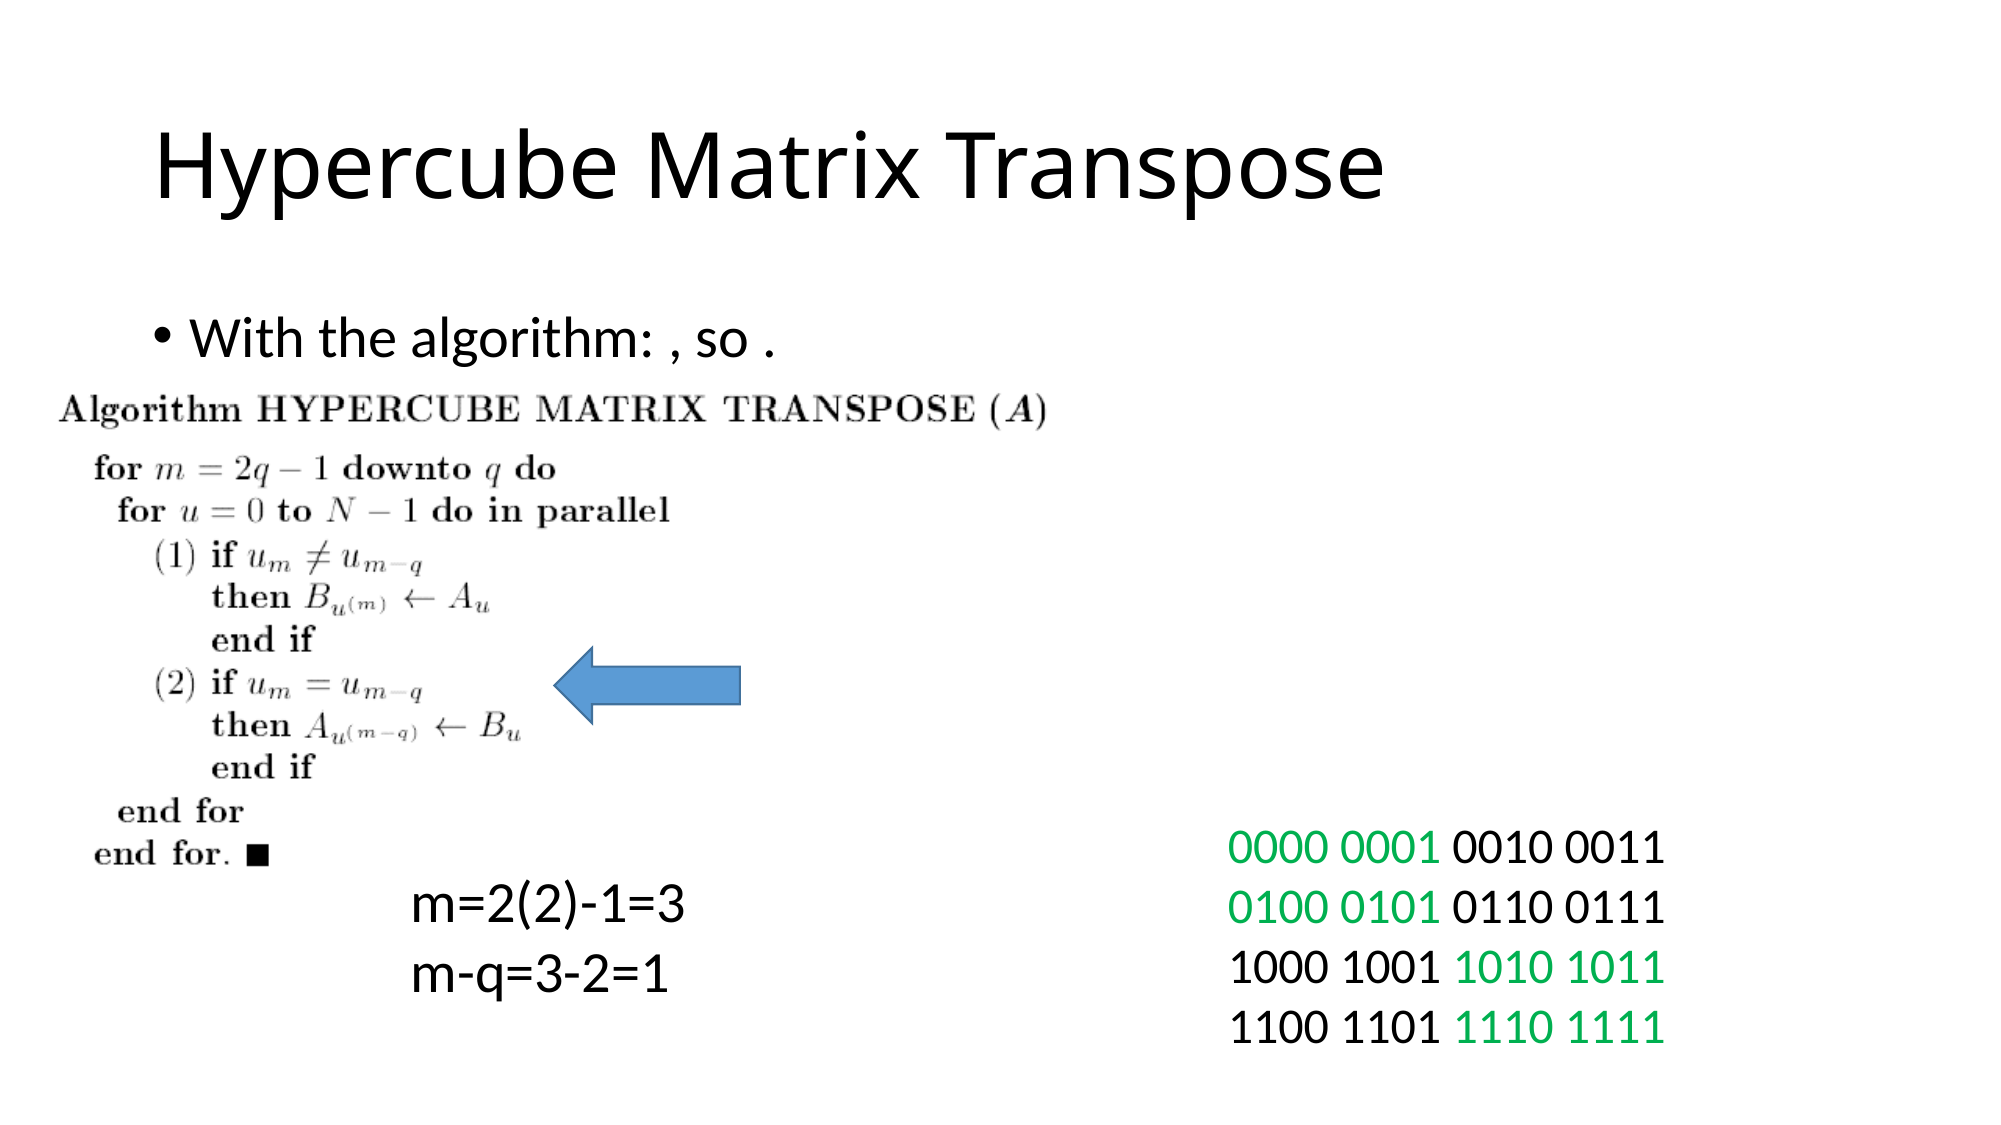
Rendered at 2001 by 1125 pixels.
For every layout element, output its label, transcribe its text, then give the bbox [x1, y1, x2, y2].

title Hypercube Matrix Transpose [137, 59, 1863, 278]
list With the algorithm: , so . [137, 299, 1863, 1014]
text_box m=2(2)-1=3 m-q=3-2=1 [395, 856, 855, 1014]
text_box 0000 0001 0010 0011 0100 0101 0110 0111 1000 1001 1010 1011 1100 1101 1110 1111 [1212, 806, 1686, 1064]
picture [39, 370, 137, 893]
text_box [554, 647, 740, 724]
